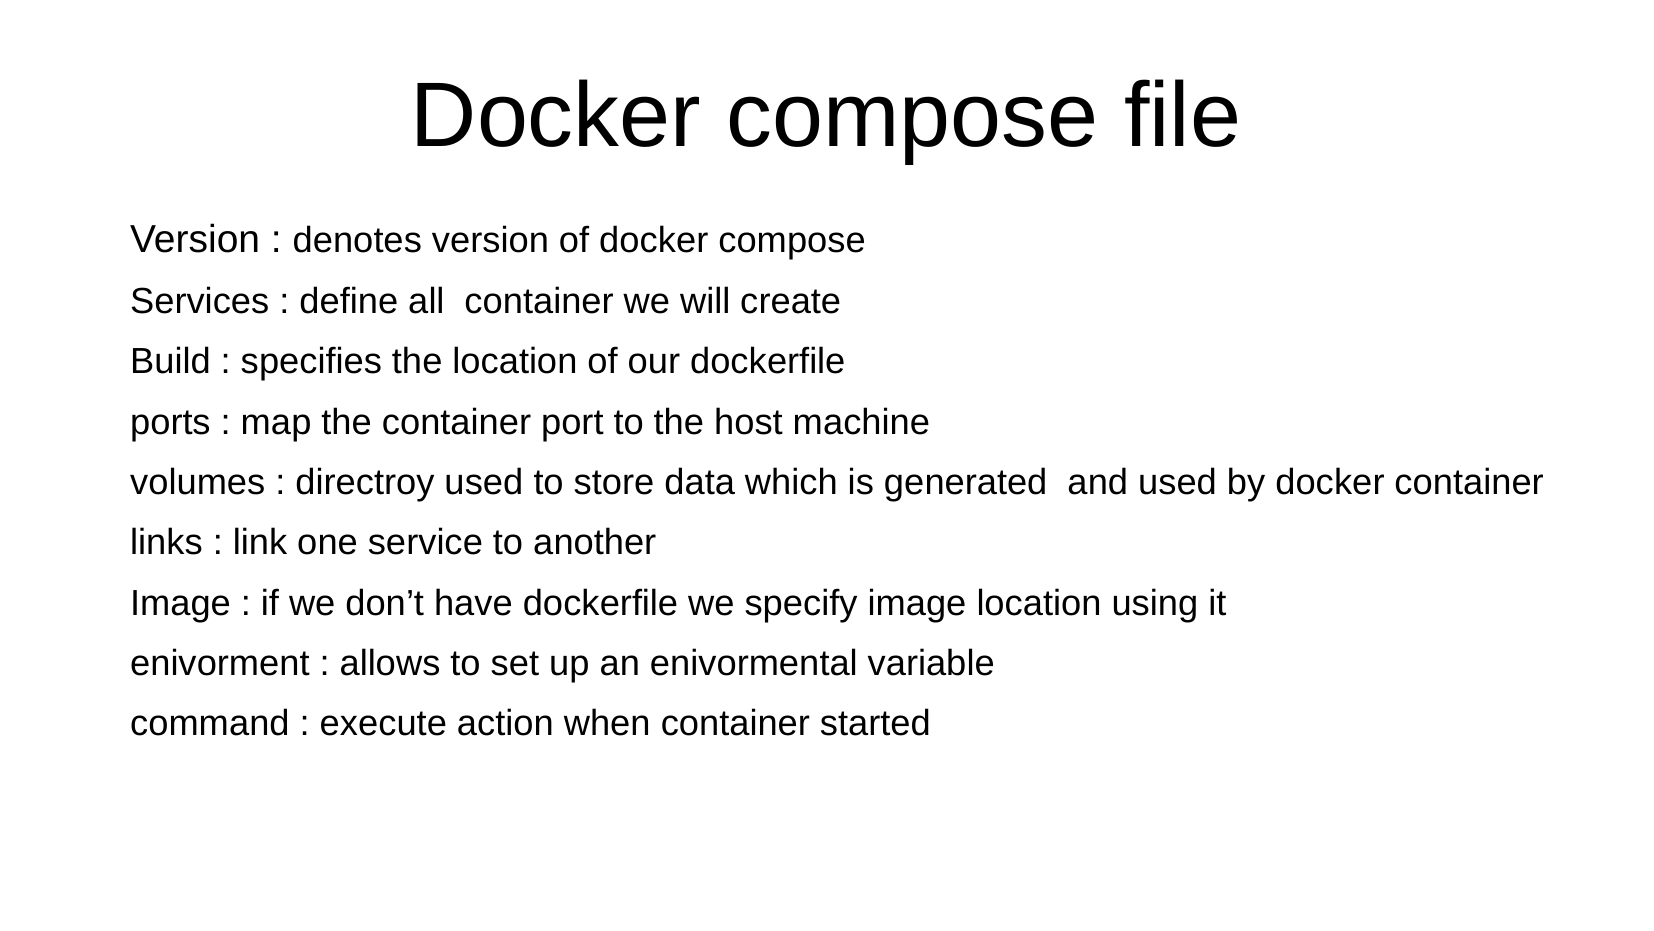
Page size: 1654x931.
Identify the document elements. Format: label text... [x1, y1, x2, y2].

list Version : denotes version of docker compose Services : define all container we will create Build : specifies the location of our dockerfile ports : map the container port to the host machine volumes : directroy used to store data which is generated and used by docker container links : link one service to another Image : if we don’t have dockerfile we specify image location using it enivorment : allows to set up an enivormental variable command : execute action when container started [82, 217, 1571, 758]
title Docker compose file [82, 37, 1571, 193]
